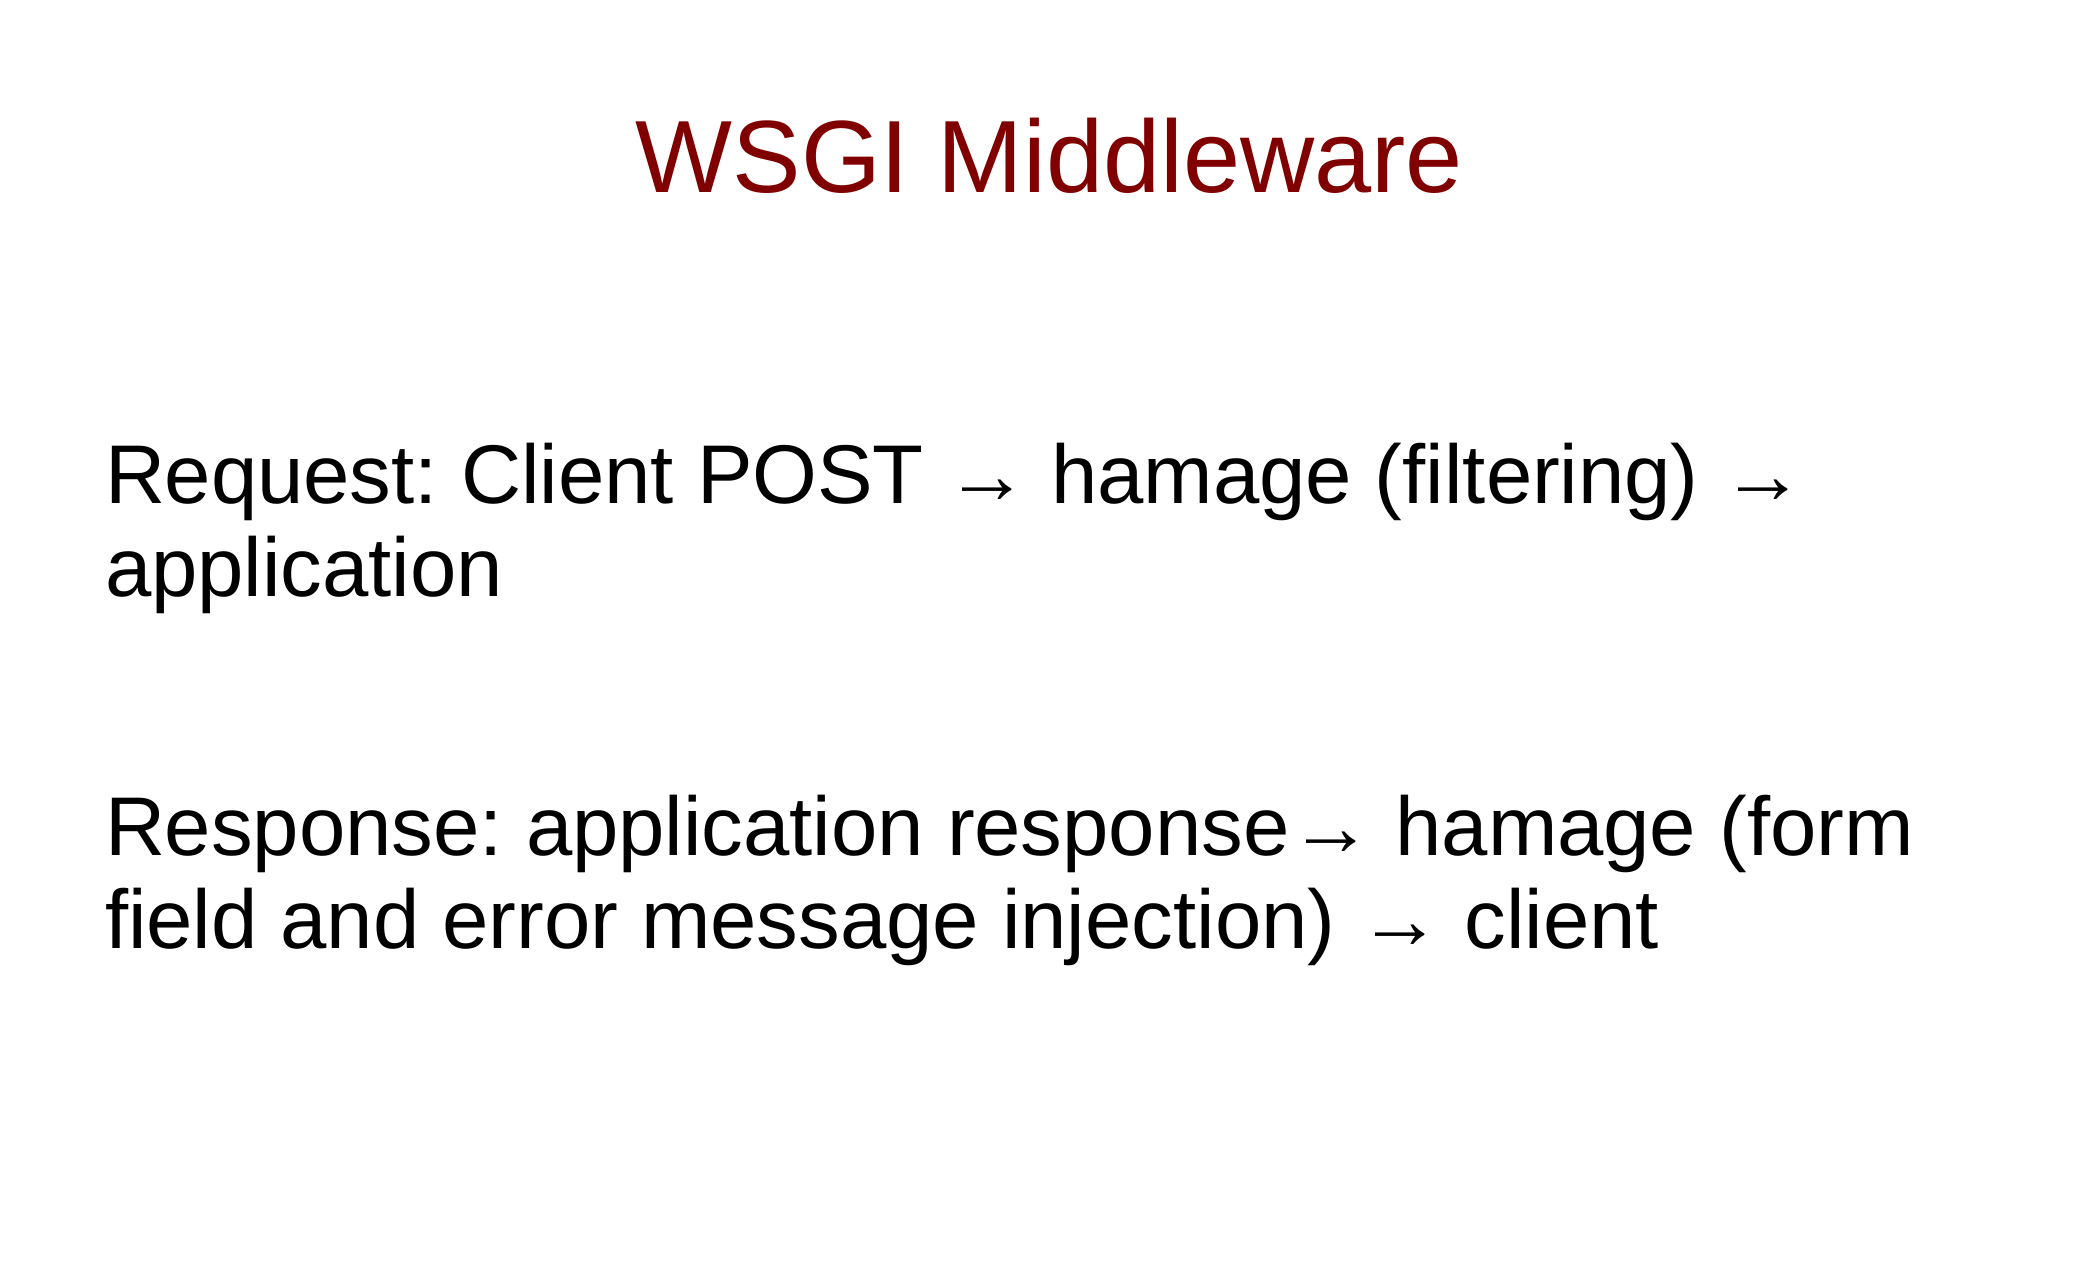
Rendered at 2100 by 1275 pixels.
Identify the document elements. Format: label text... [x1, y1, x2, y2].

title WSGI Middleware [105, 50, 1995, 264]
list Request: Client POST → hamage (filtering) → application Response: application response→ hamage (form field and error message injection) → client [105, 298, 1953, 1038]
